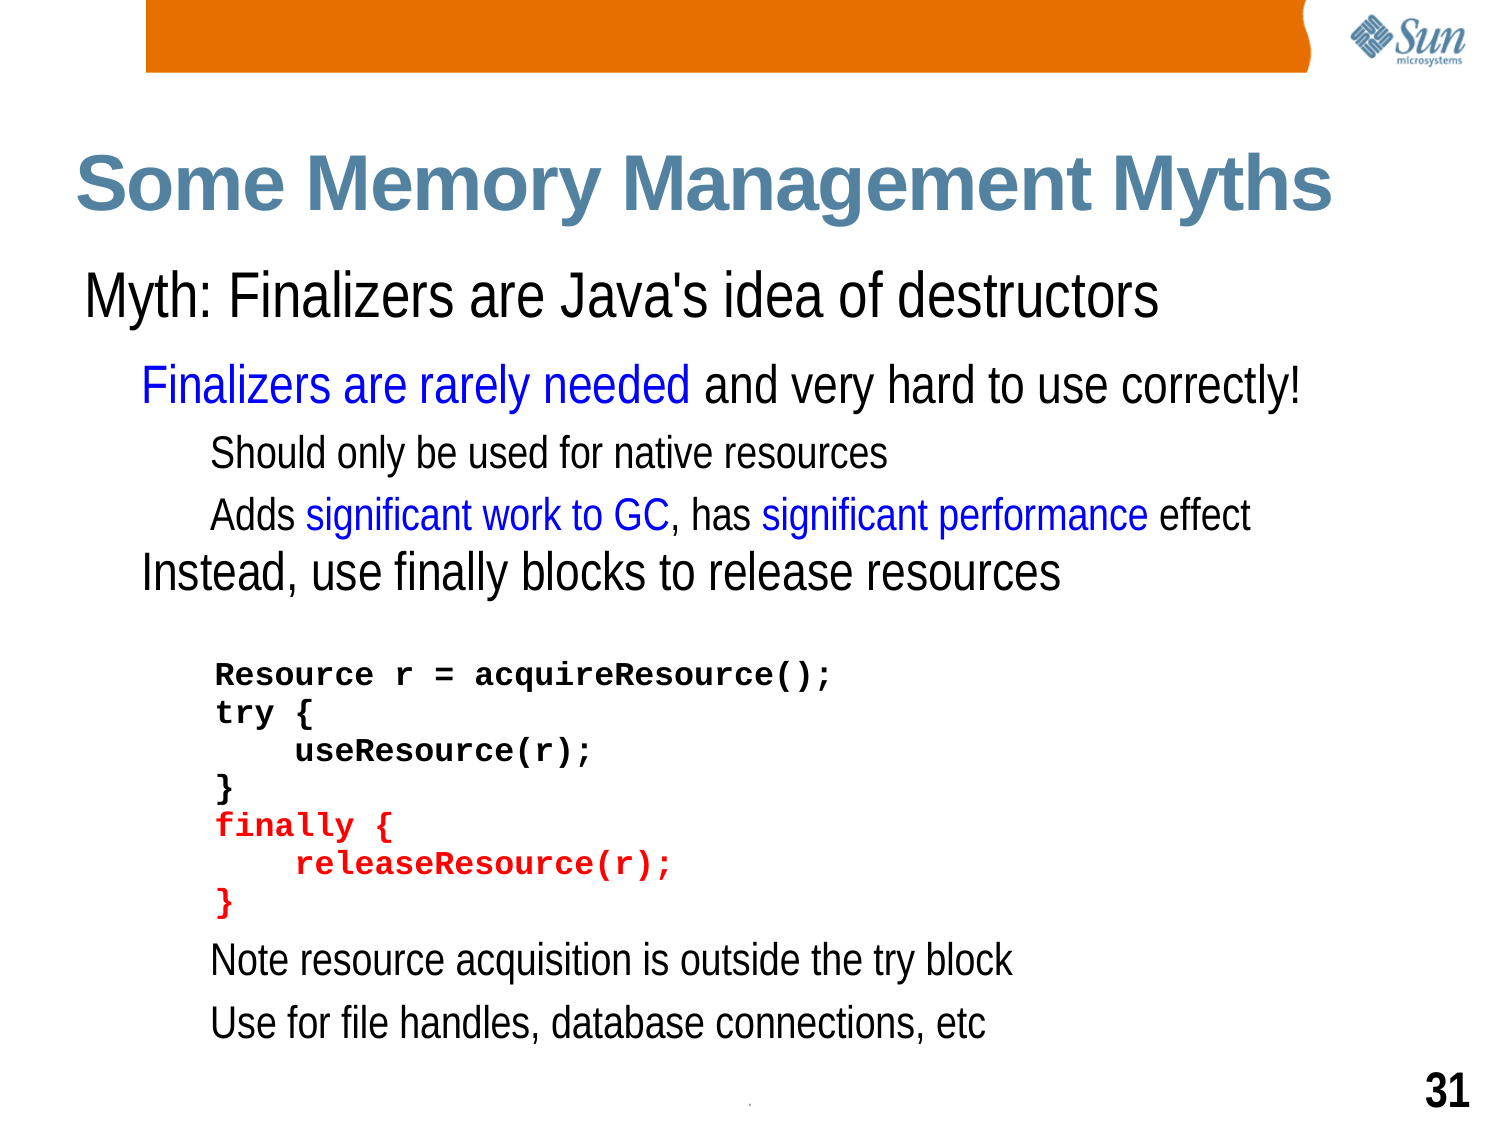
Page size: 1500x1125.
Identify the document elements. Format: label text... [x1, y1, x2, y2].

list Myth: Finalizers are Java's idea of destructors Finalizers are rarely needed and very hard to use correctly! Should only be used for native resources Adds significant work to GC, has significant performance effect Instead, use finally blocks to release resources Resource r = acquireResource(); try { useResource(r); } finally { releaseResource(r); } Note resource acquisition is outside the try block Use for file handles, database connections, etc [64, 257, 1473, 1048]
picture [146, 0, 1500, 75]
title Some Memory Management Myths [75, 146, 1438, 251]
